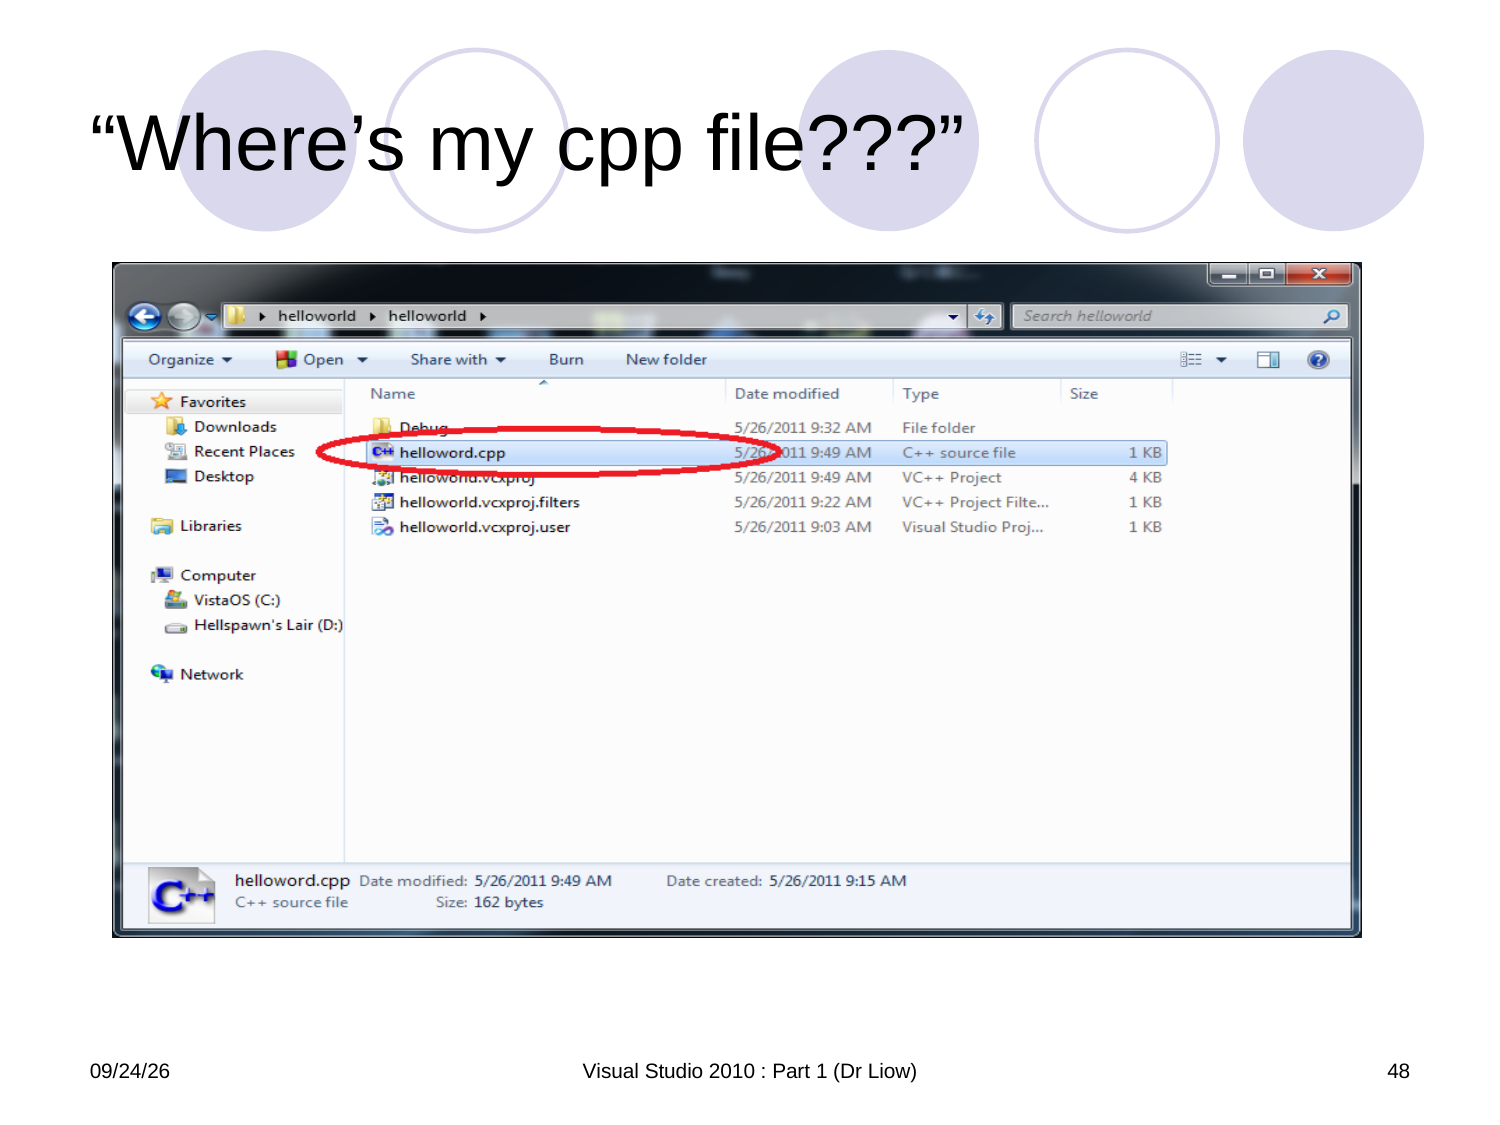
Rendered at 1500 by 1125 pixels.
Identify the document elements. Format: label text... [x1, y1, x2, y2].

text_box 08/22/12 [74, 1049, 426, 1101]
text_box Visual Studio 2010 : Part 1 (Dr Liow) [512, 1049, 988, 1101]
picture [112, 262, 1362, 938]
text_box <number> [1074, 1049, 1426, 1101]
title “Where’s my cpp file???” [75, 45, 1426, 233]
